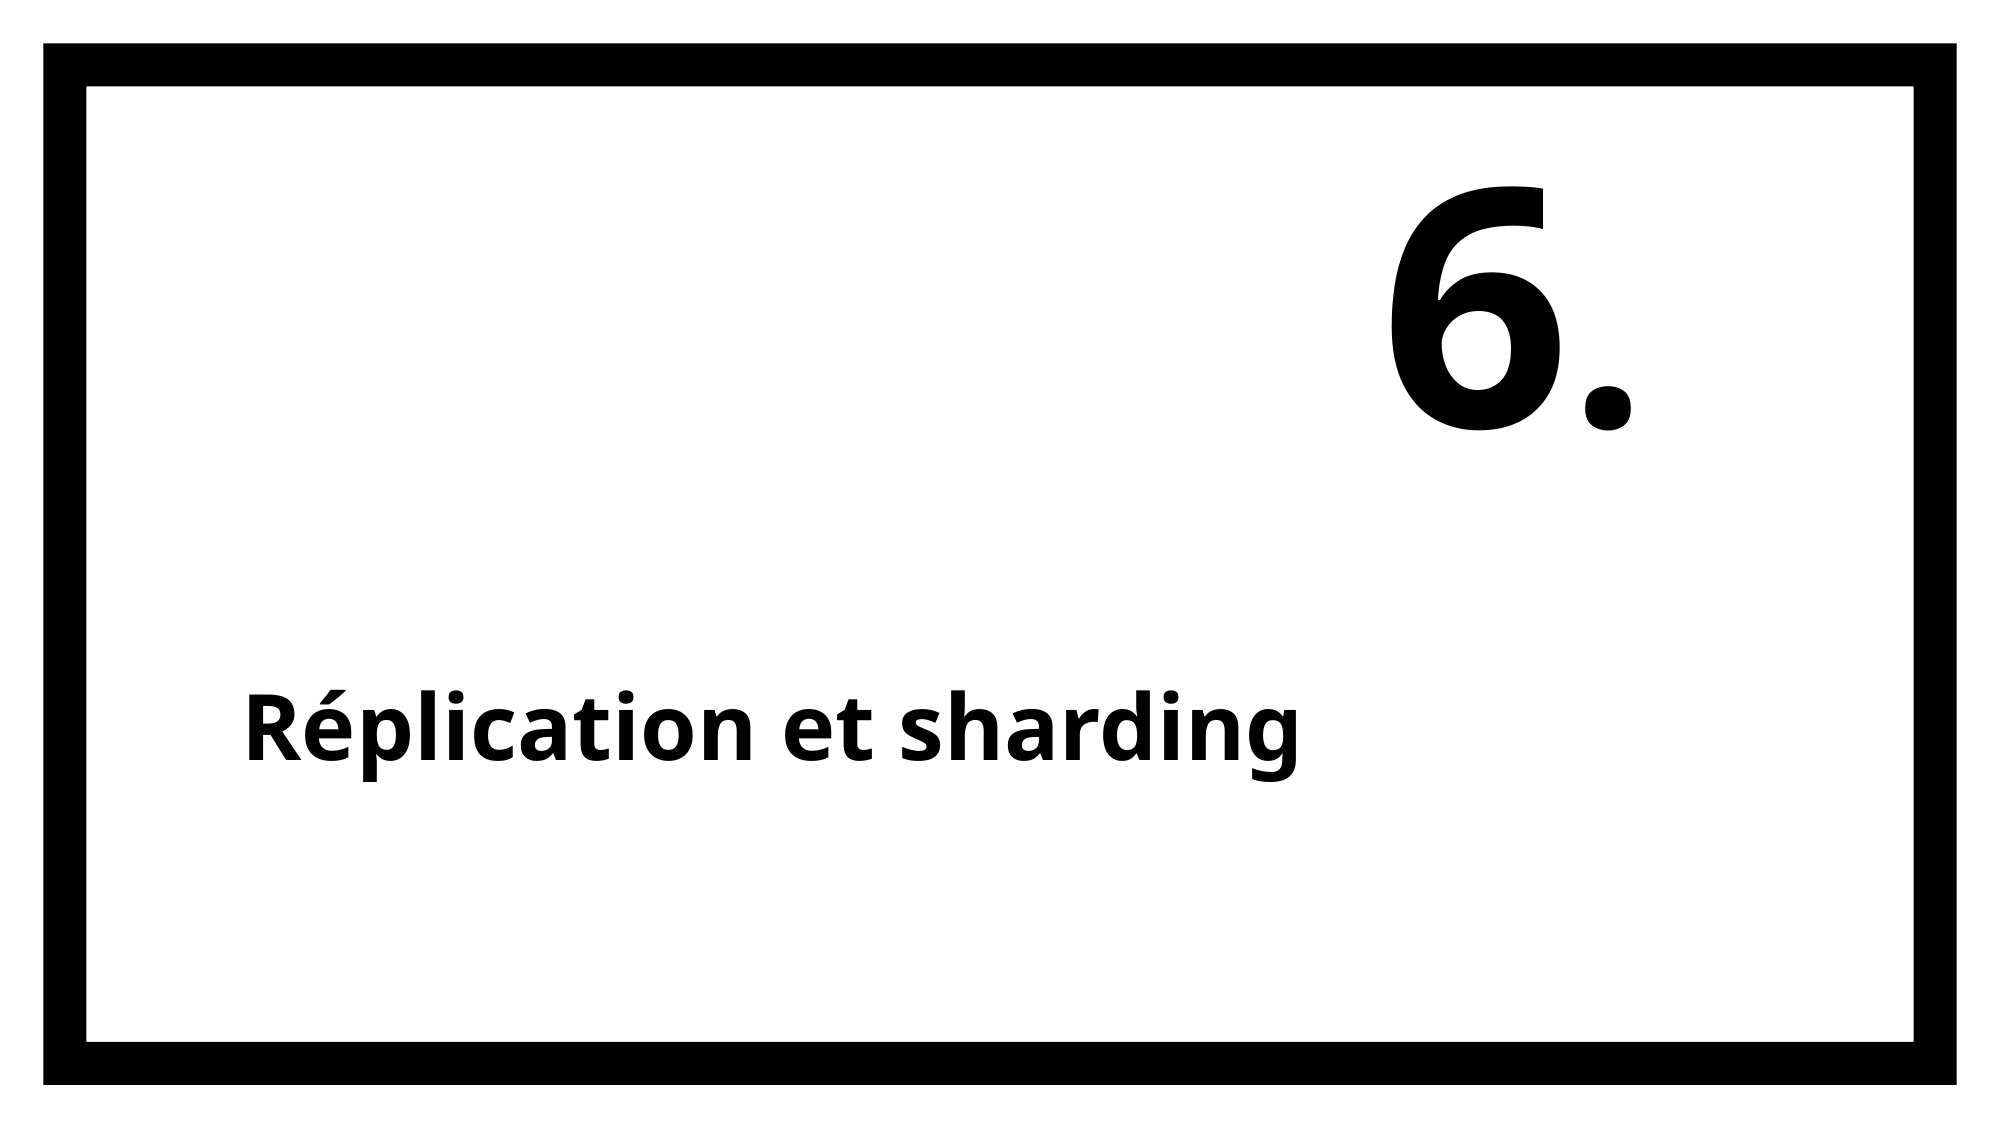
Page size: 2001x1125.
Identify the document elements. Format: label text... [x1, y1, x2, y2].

text_box Réplication et sharding [221, 546, 1512, 801]
text_box 6. [1360, 73, 1849, 497]
